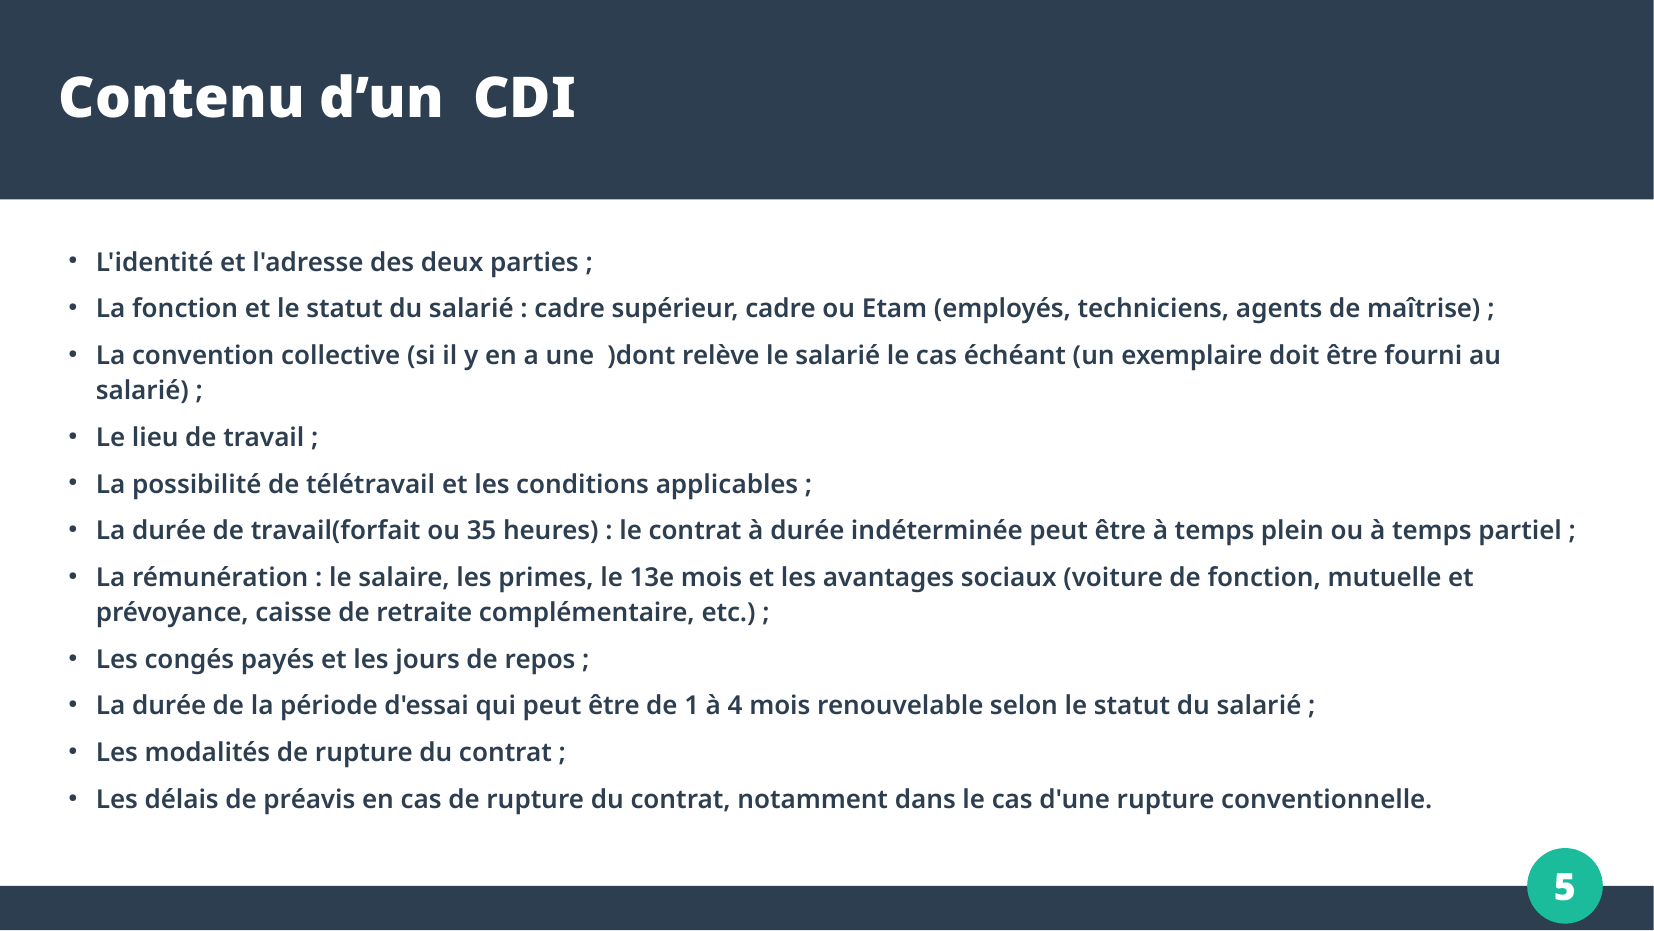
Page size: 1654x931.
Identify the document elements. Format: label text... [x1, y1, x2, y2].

list L'identité et l'adresse des deux parties ; La fonction et le statut du salarié : cadre supérieur, cadre ou Etam (employés, techniciens, agents de maîtrise) ; La convention collective (si il y en a une )dont relève le salarié le cas échéant (un exemplaire doit être fourni au salarié) ; Le lieu de travail ; La possibilité de télétravail et les conditions applicables ; La durée de travail(forfait ou 35 heures) : le contrat à durée indéterminée peut être à temps plein ou à temps partiel ; La rémunération : le salaire, les primes, le 13e mois et les avantages sociaux (voiture de fonction, mutuelle et prévoyance, caisse de retraite complémentaire, etc.) ; Les congés payés et les jours de repos ; La durée de la période d'essai qui peut être de 1 à 4 mois renouvelable selon le statut du salarié ; Les modalités de rupture du contrat ; Les délais de préavis en cas de rupture du contrat, notamment dans le cas d'une rupture conventionnelle. [59, 243, 1595, 864]
title Contenu d’un CDI [59, 37, 1595, 155]
